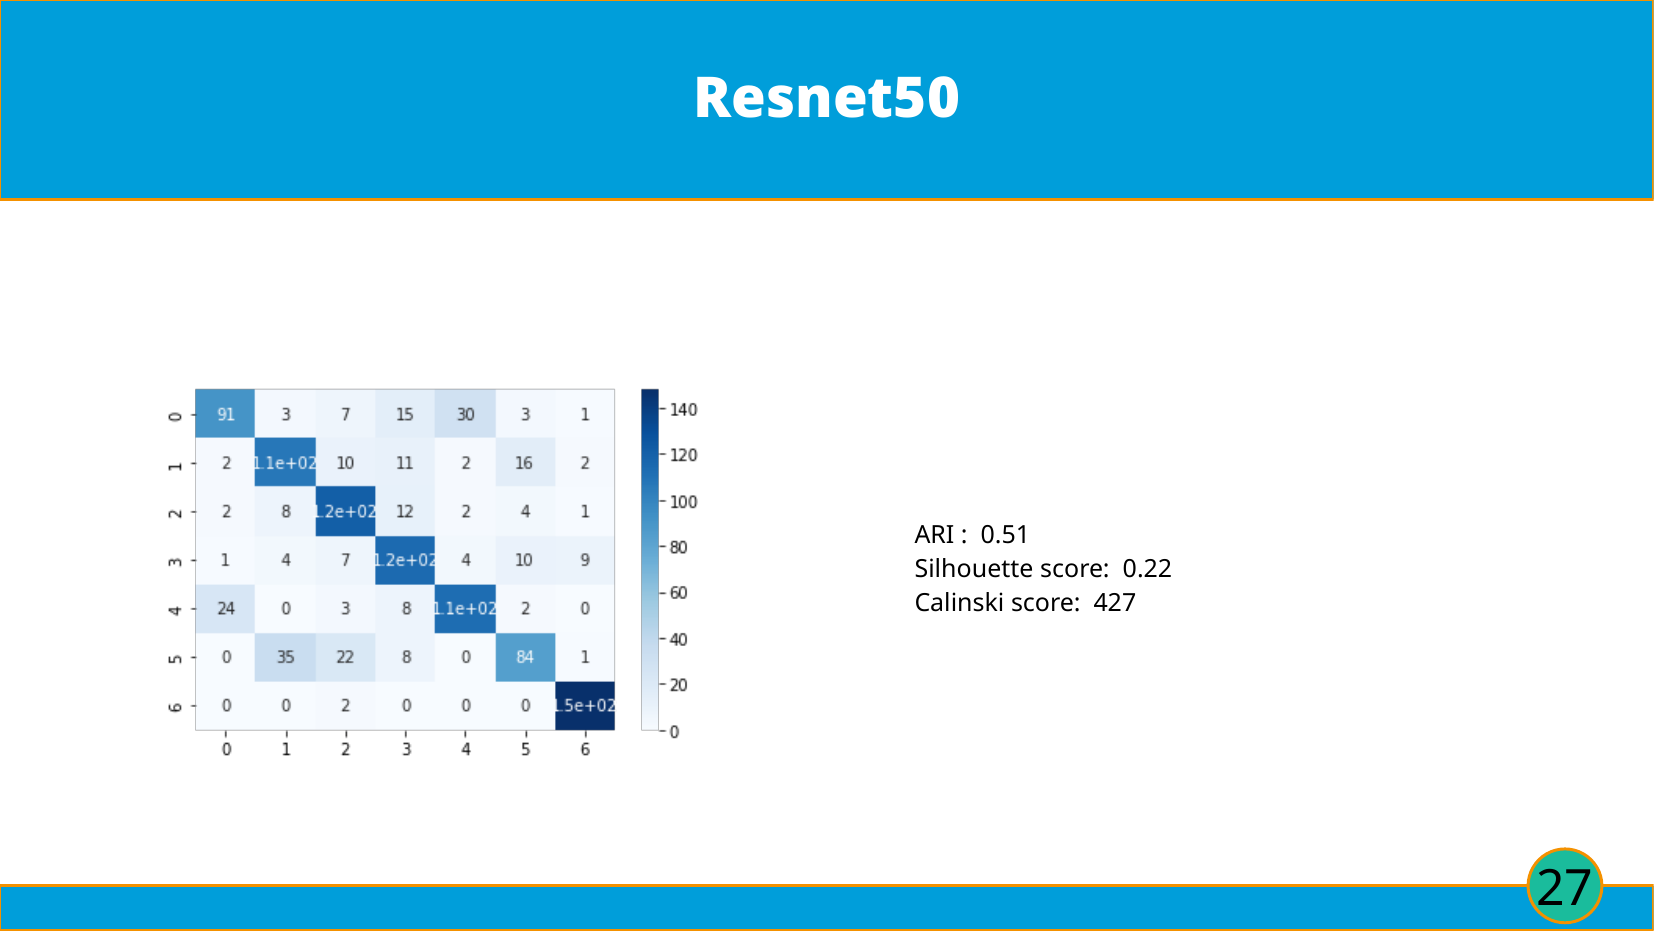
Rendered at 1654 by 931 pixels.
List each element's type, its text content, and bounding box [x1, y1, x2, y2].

title Resnet50 [59, 37, 1595, 155]
text_box ARI : 0.51 Silhouette score: 0.22 Calinski score: 427 [908, 514, 1300, 621]
picture [158, 380, 709, 768]
